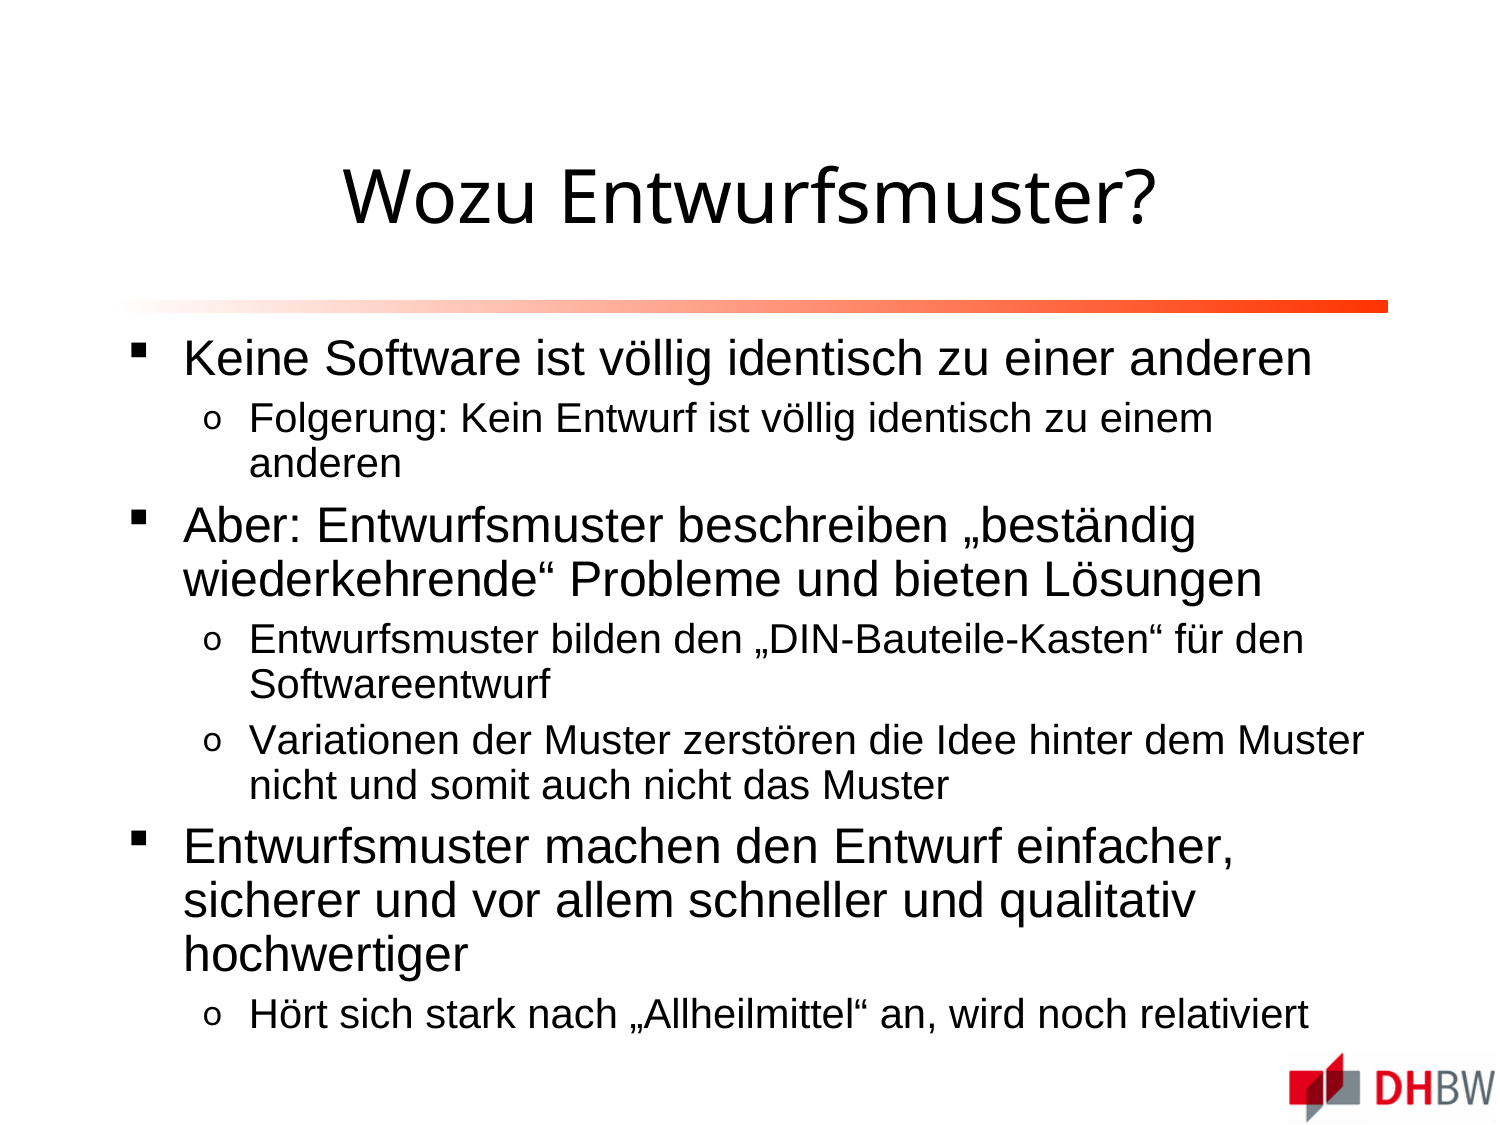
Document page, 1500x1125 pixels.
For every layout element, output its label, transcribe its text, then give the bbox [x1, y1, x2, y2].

title Wozu Entwurfsmuster? [112, 99, 1388, 288]
picture [1288, 1051, 1496, 1124]
list Keine Software ist völlig identisch zu einer anderen Folgerung: Kein Entwurf ist völlig identisch zu einem anderen Aber: Entwurfsmuster beschreiben „beständig wiederkehrende“ Probleme und bieten Lösungen Entwurfsmuster bilden den „DIN-Bauteile-Kasten“ für den Softwareentwurf Variationen der Muster zerstören die Idee hinter dem Muster nicht und somit auch nicht das Muster Entwurfsmuster machen den Entwurf einfacher, sicherer und vor allem schneller und qualitativ hochwertiger Hört sich stark nach „Allheilmittel“ an, wird noch relativiert [112, 324, 1388, 1051]
